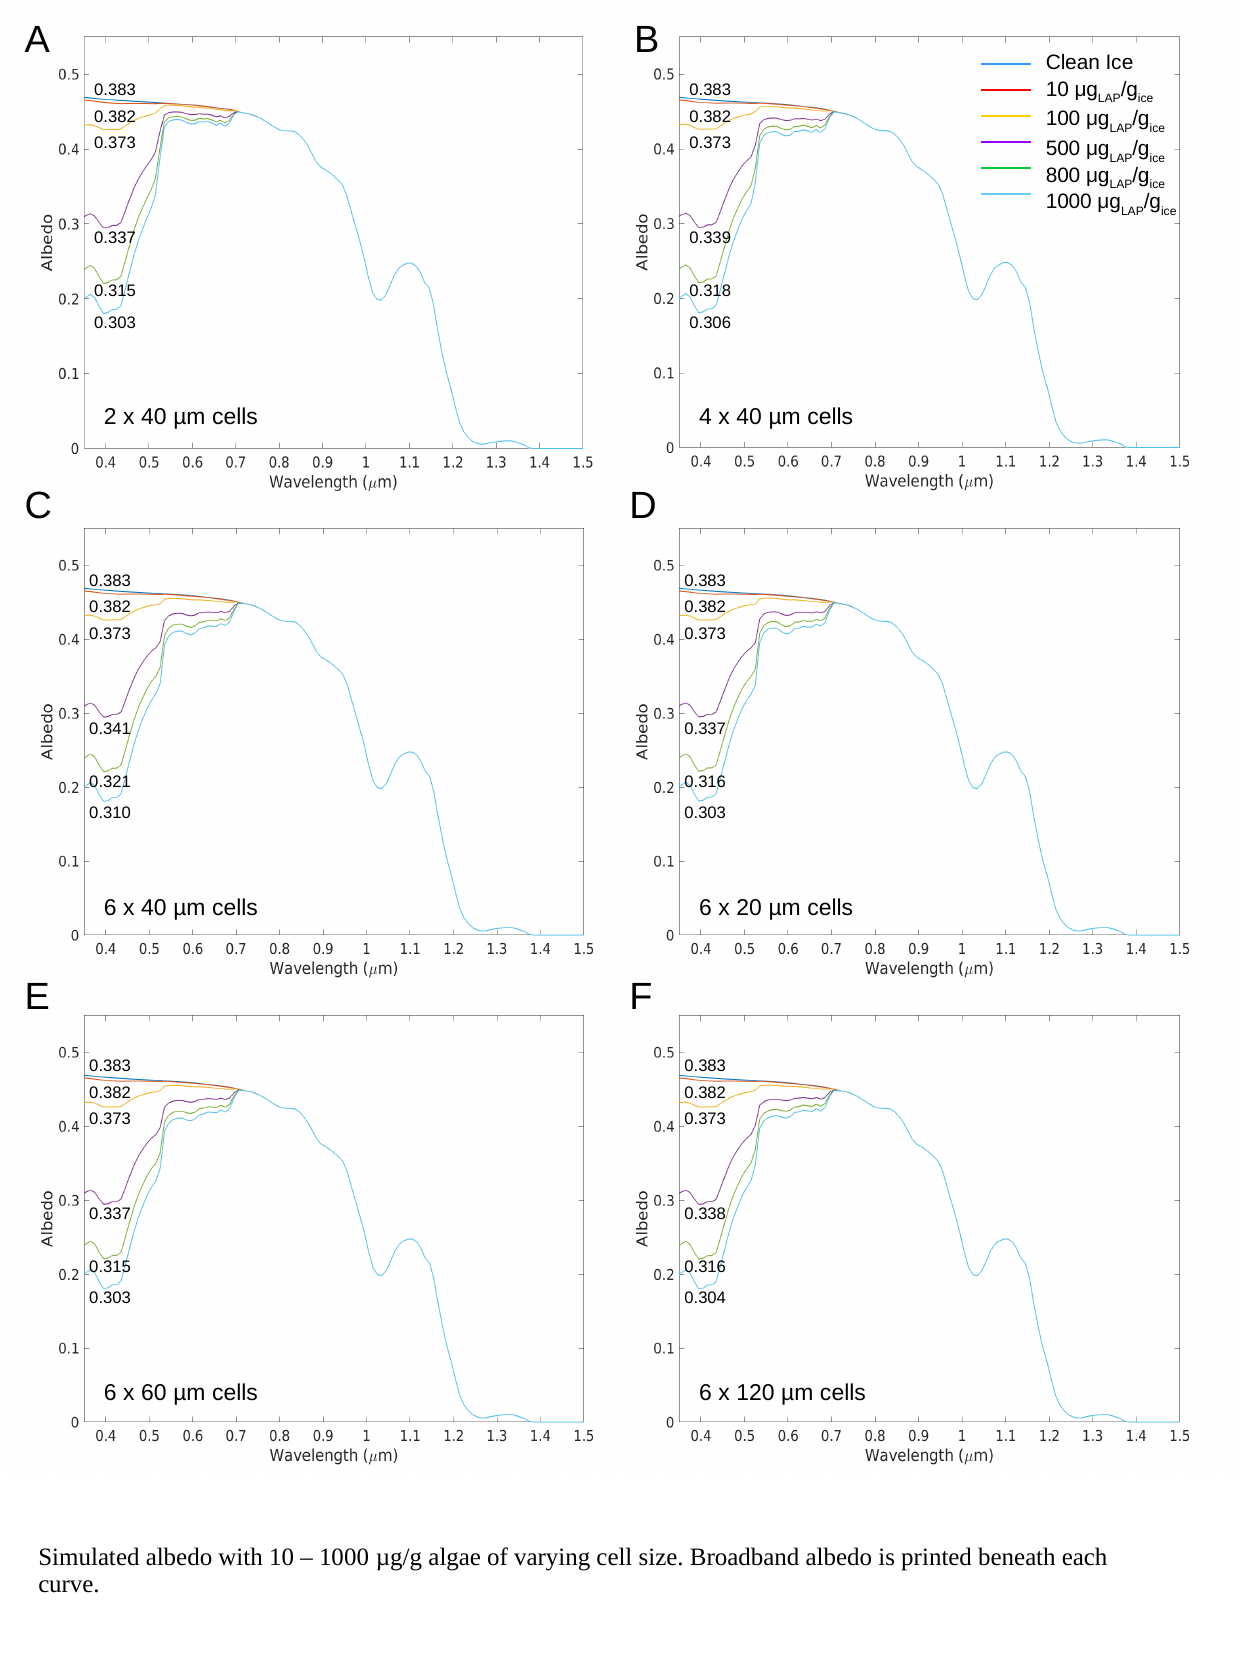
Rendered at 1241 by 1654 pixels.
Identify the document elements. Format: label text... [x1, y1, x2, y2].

text_box 800 μgLAP/gice [1030, 155, 1193, 181]
text_box 6 x 20 µm cells [684, 887, 903, 963]
text_box E [9, 967, 59, 1031]
text_box 0.373 [74, 616, 154, 651]
text_box 0.315 [74, 1249, 154, 1281]
text_box 0.337 [74, 1196, 154, 1231]
text_box 0.338 [669, 1196, 749, 1231]
text_box 0.373 [674, 126, 754, 160]
text_box 100 μgLAP/gice [1030, 99, 1205, 172]
text_box B [619, 10, 669, 73]
text_box 6 x 120 µm cells [684, 1372, 926, 1448]
text_box 2 x 40 µm cells [89, 396, 309, 472]
text_box 0.373 [669, 616, 749, 651]
text_box 0.383 [74, 563, 154, 590]
text_box A [9, 10, 59, 73]
text_box 0.341 [74, 711, 154, 746]
text_box 0.382 [669, 590, 749, 616]
text_box 500 μgLAP/gice [1030, 129, 1193, 155]
picture [0, 0, 1241, 1477]
text_box 0.383 [79, 73, 159, 99]
text_box 0.316 [669, 1249, 749, 1281]
text_box Clean Ice [1030, 42, 1161, 85]
text_box 0.315 [79, 273, 159, 305]
text_box 0.337 [669, 711, 749, 746]
text_box 0.310 [74, 796, 154, 830]
text_box 0.383 [74, 1049, 154, 1075]
text_box 6 x 60 µm cells [89, 1372, 321, 1448]
text_box 6 x 40 µm cells [89, 887, 333, 963]
text_box 0.303 [669, 796, 749, 830]
text_box D [614, 477, 664, 540]
text_box 0.318 [674, 273, 754, 305]
text_box 0.373 [79, 126, 159, 160]
text_box 4 x 40 µm cells [684, 396, 915, 472]
text_box 0.303 [79, 305, 159, 340]
text_box 0.337 [79, 221, 159, 255]
text_box 0.382 [79, 99, 159, 126]
text_box F [614, 967, 664, 1031]
text_box 0.339 [674, 221, 754, 255]
text_box 0.316 [669, 764, 749, 796]
text_box 0.304 [669, 1281, 749, 1316]
text_box 0.321 [74, 764, 154, 796]
text_box 0.306 [674, 305, 754, 340]
text_box 10 μgLAP/gice [1030, 69, 1182, 99]
text_box 0.383 [669, 1049, 749, 1075]
text_box 0.303 [74, 1281, 154, 1316]
text_box 0.373 [74, 1101, 154, 1136]
text_box C [9, 477, 59, 540]
text_box 1000 μgLAP/gice [1030, 181, 1193, 255]
text_box 0.382 [74, 590, 154, 616]
text_box 0.382 [669, 1075, 749, 1101]
text_box 0.382 [674, 99, 754, 126]
text_box 0.383 [674, 73, 754, 99]
text_box Simulated albedo with 10 – 1000 µg/g algae of varying cell size. Broadband albedo is printed beneath each curve. [23, 1535, 1182, 1606]
text_box 0.373 [669, 1101, 749, 1136]
text_box 0.383 [669, 563, 749, 590]
text_box 0.382 [74, 1075, 154, 1101]
